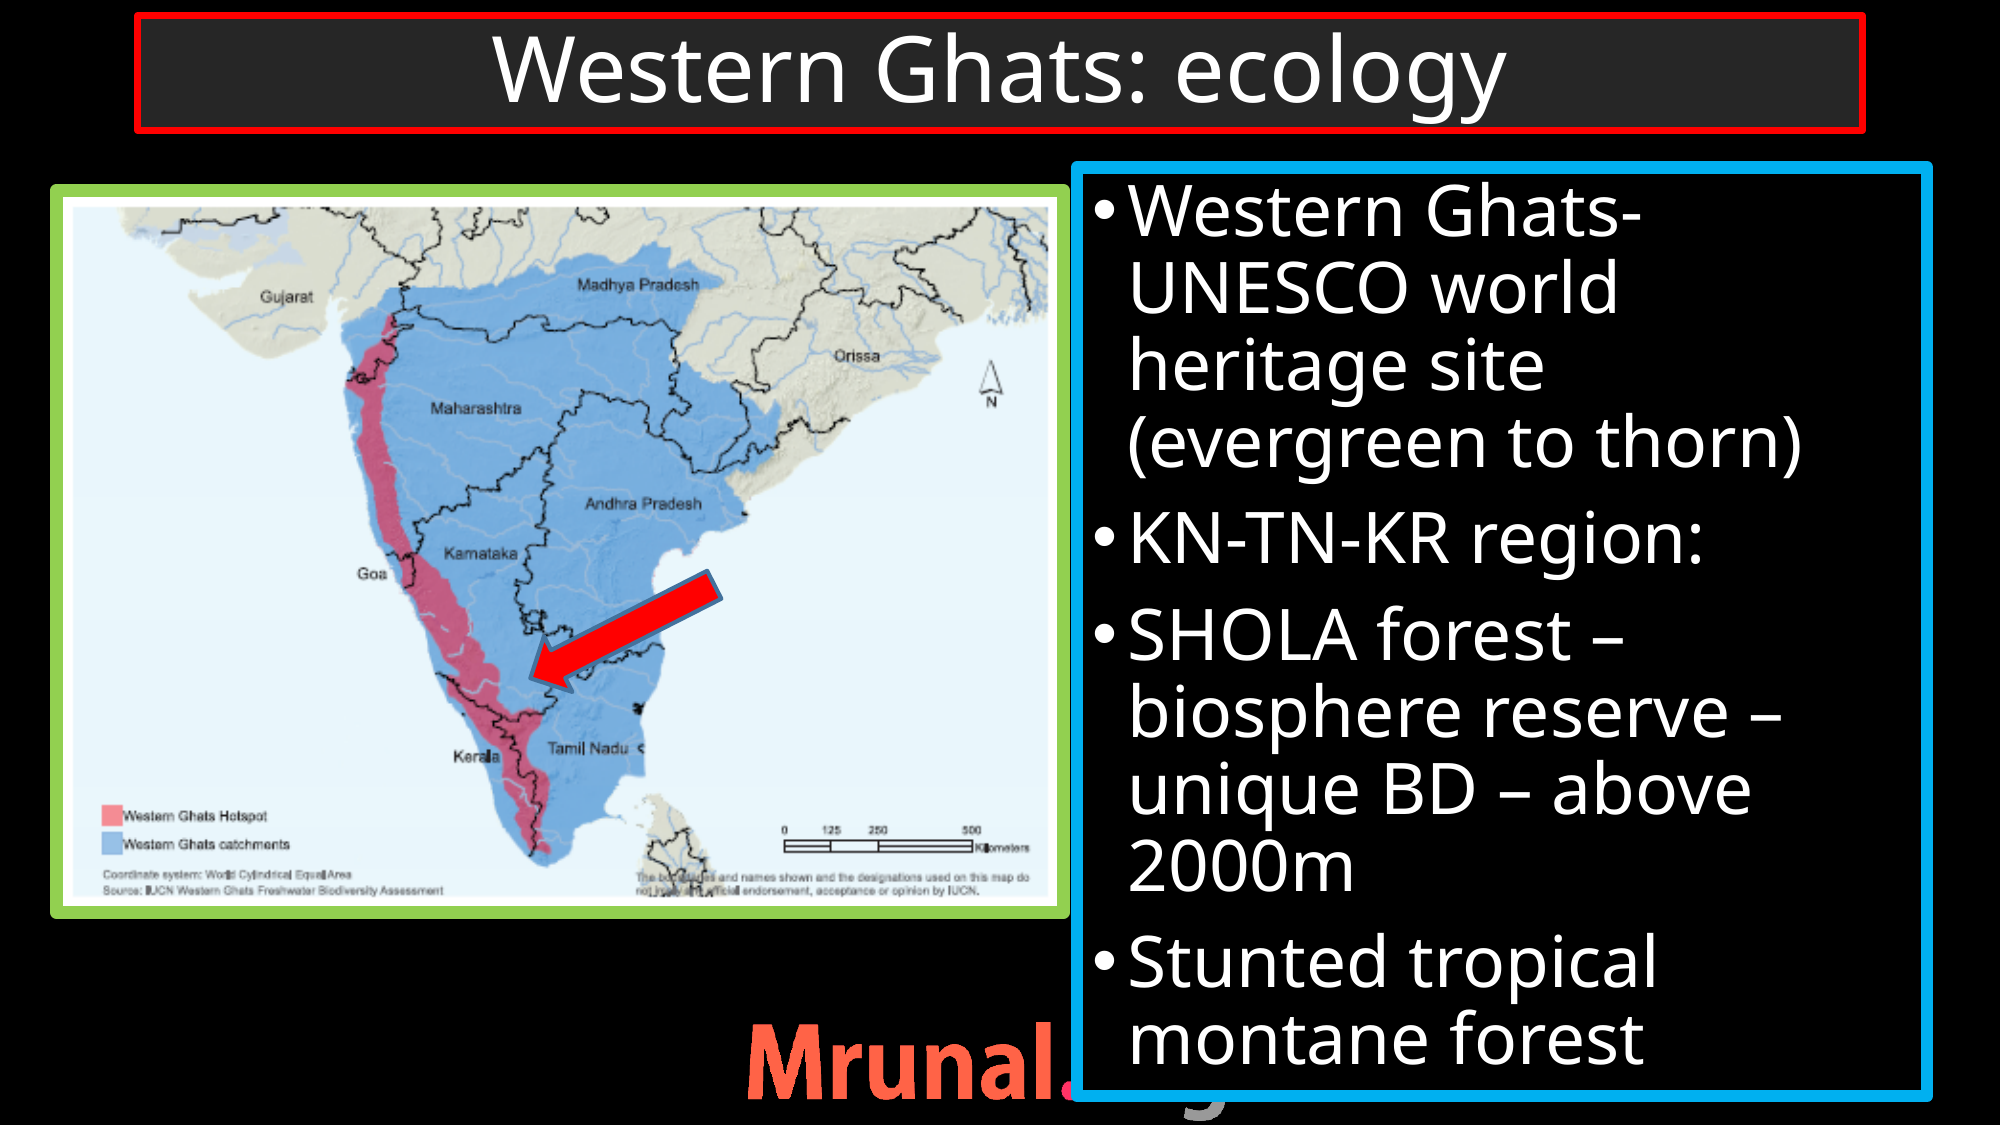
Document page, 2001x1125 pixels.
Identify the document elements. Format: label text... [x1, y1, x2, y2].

picture [741, 1005, 1230, 1125]
text_box [530, 570, 722, 692]
picture [62, 196, 1058, 907]
list Western Ghats- UNESCO world heritage site (evergreen to thorn) KN-TN-KR region: SHOLA forest –biosphere reserve –unique BD – above 2000m Stunted tropical montane forest [1077, 167, 1928, 1096]
title Western Ghats: ecology [137, 15, 1863, 131]
